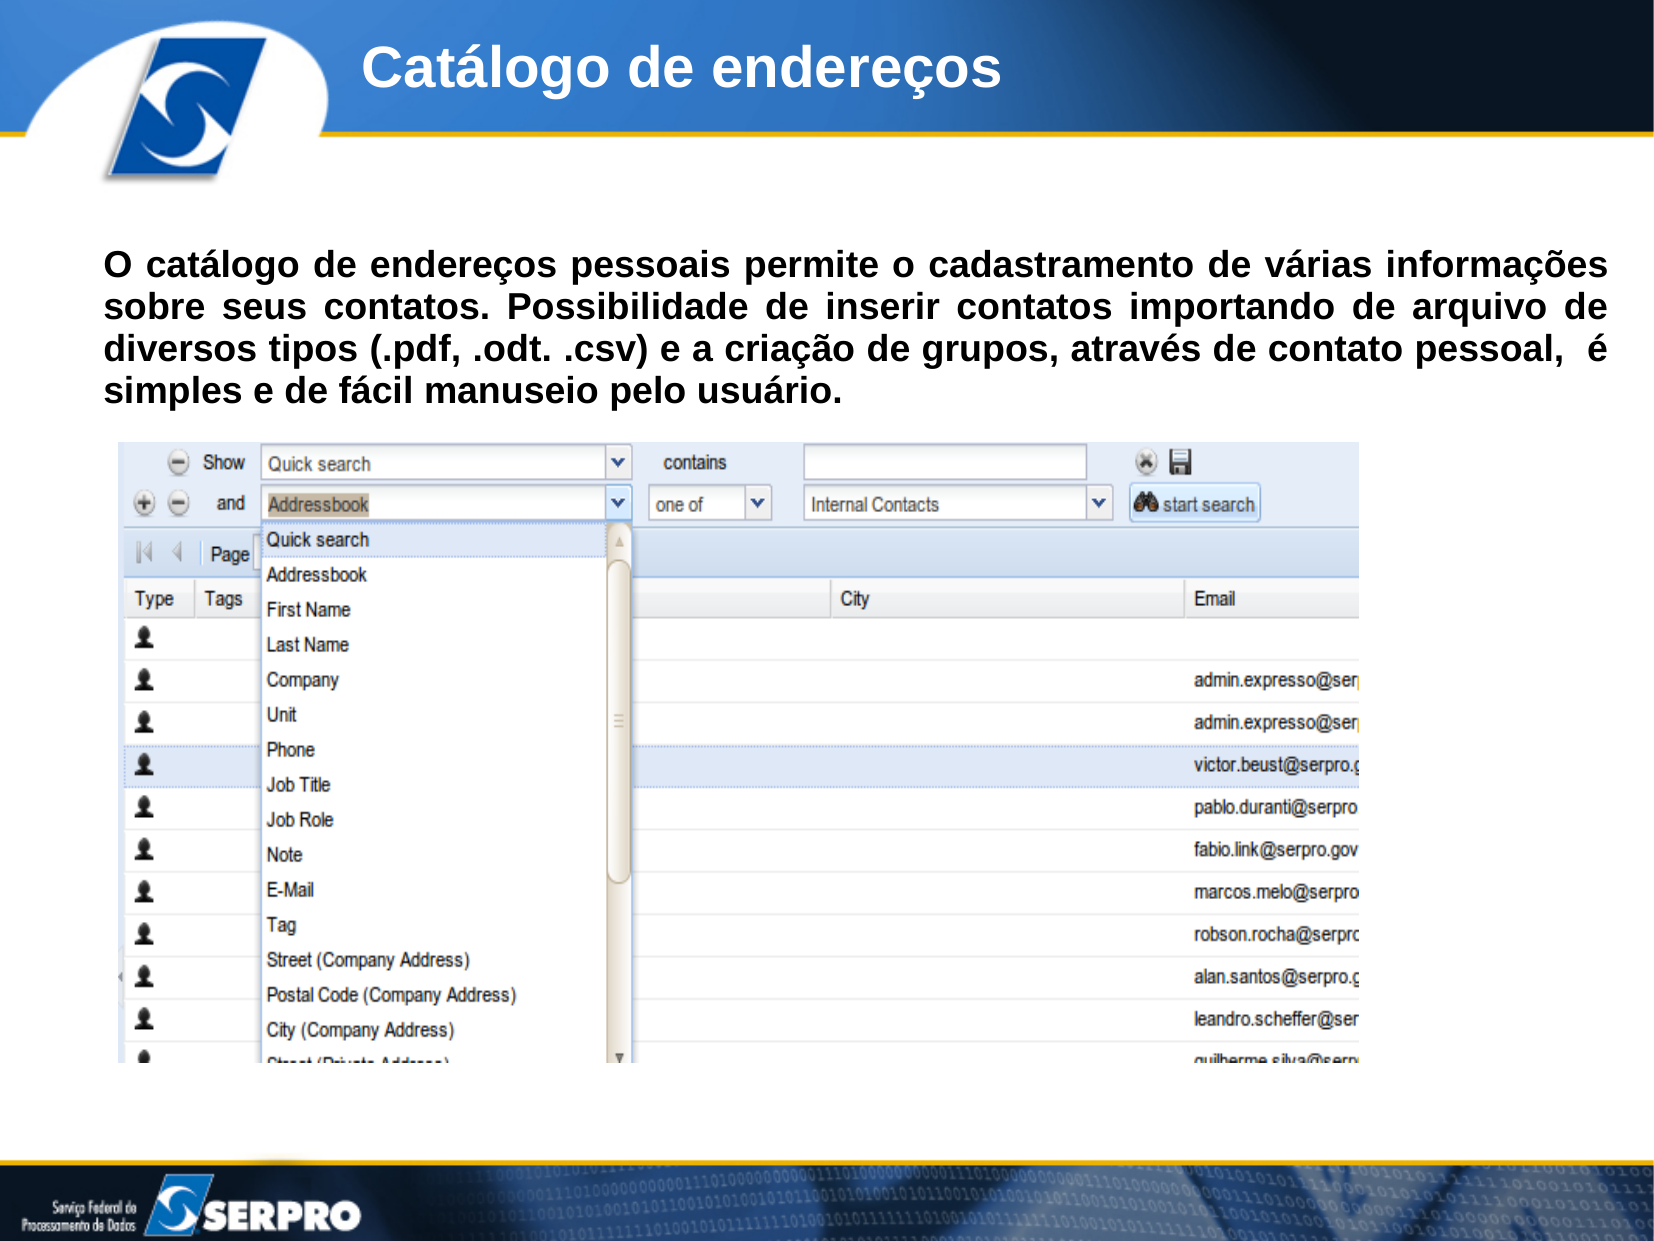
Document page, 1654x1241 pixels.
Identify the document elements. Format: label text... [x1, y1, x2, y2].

text_box O catálogo de endereços pessoais permite o cadastramento de várias informações sobre seus contatos. Possibilidade de inserir contatos importando de arquivo de diversos tipos (.pdf, .odt. .csv) e a criação de grupos, através de contato pessoal, é simples e de fácil manuseio pelo usuário. [88, 236, 1625, 419]
picture [0, 0, 1654, 1241]
title Catálogo de endereços [361, 32, 1603, 102]
